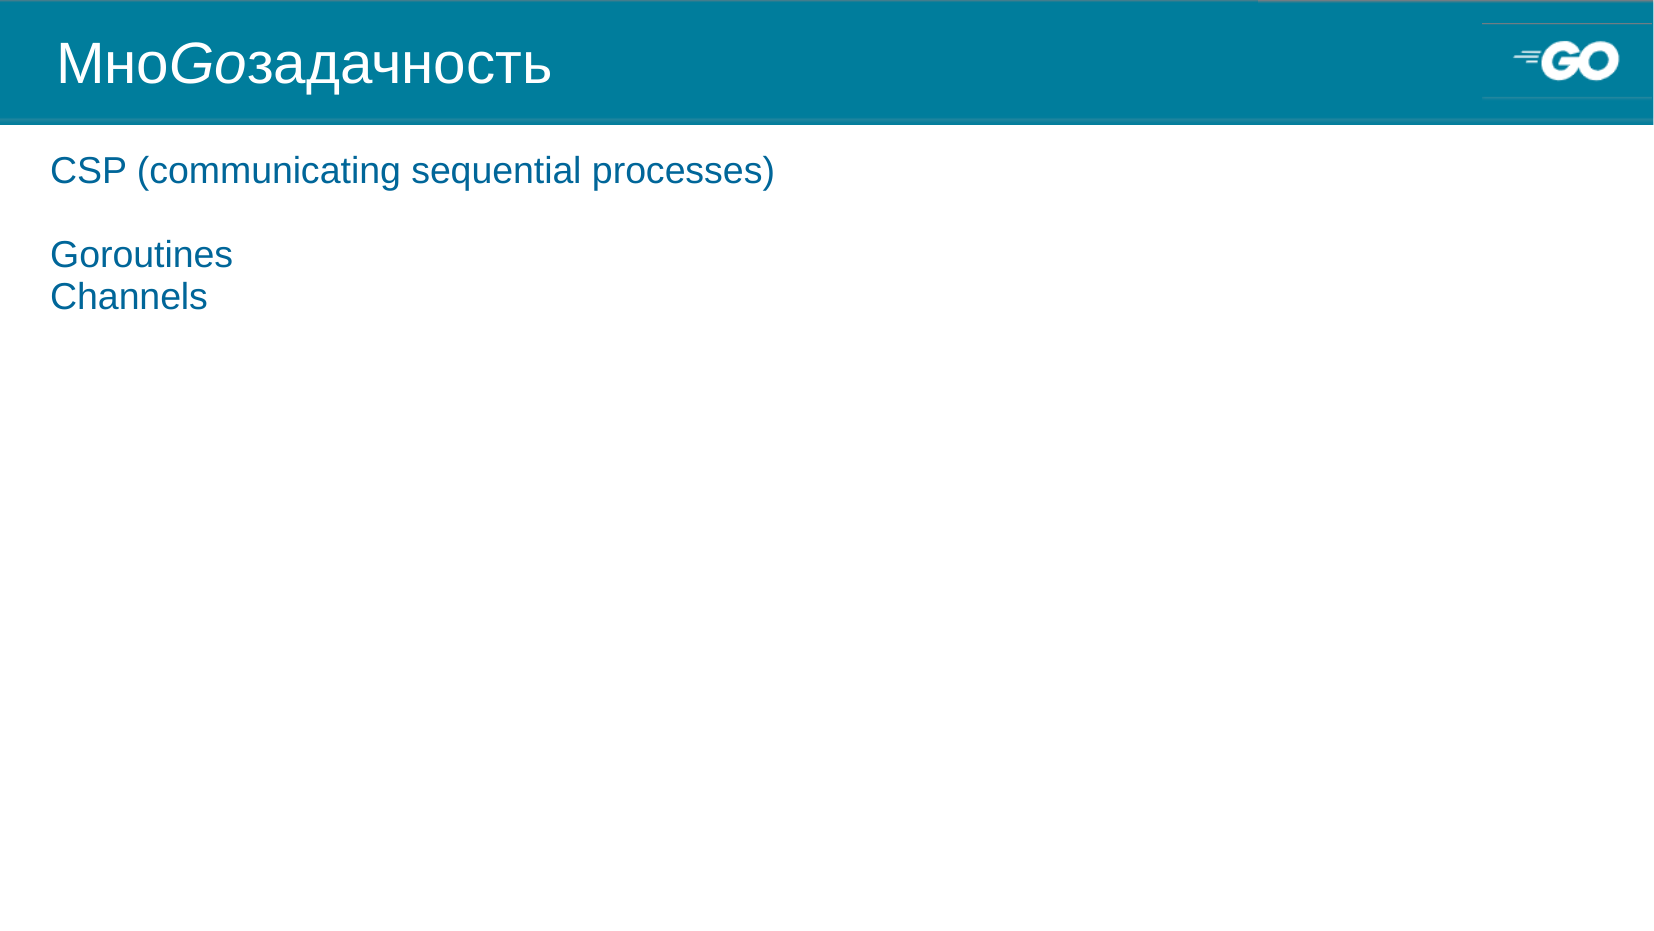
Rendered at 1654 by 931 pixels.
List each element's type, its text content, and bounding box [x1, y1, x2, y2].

text_box CSP (communicating sequential processes) Goroutines Channels [35, 141, 1619, 898]
picture [1542, 41, 1619, 81]
text_box МноGoзадачность [41, 23, 1495, 104]
